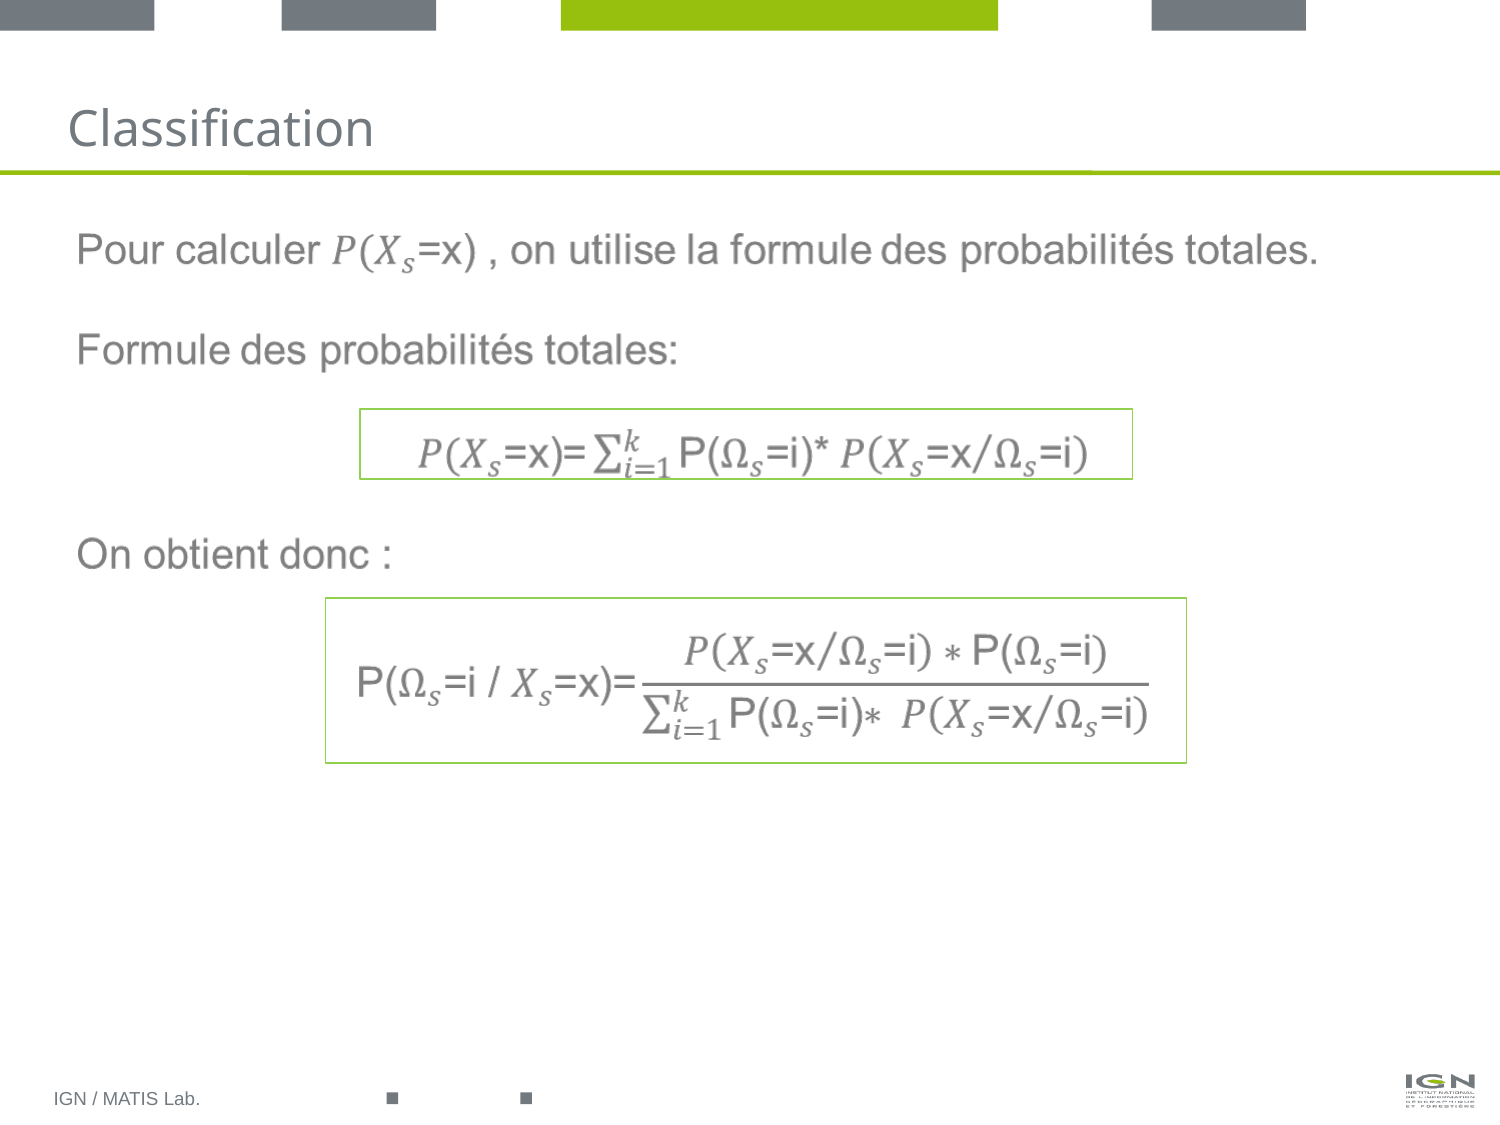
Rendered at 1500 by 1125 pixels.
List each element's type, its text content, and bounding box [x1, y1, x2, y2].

text_box IGN / MATIS Lab. [38, 1067, 514, 1125]
picture [1404, 1074, 1475, 1108]
text_box [55, 208, 1438, 744]
text_box [326, 599, 1186, 744]
text_box Classification [53, 80, 1425, 173]
